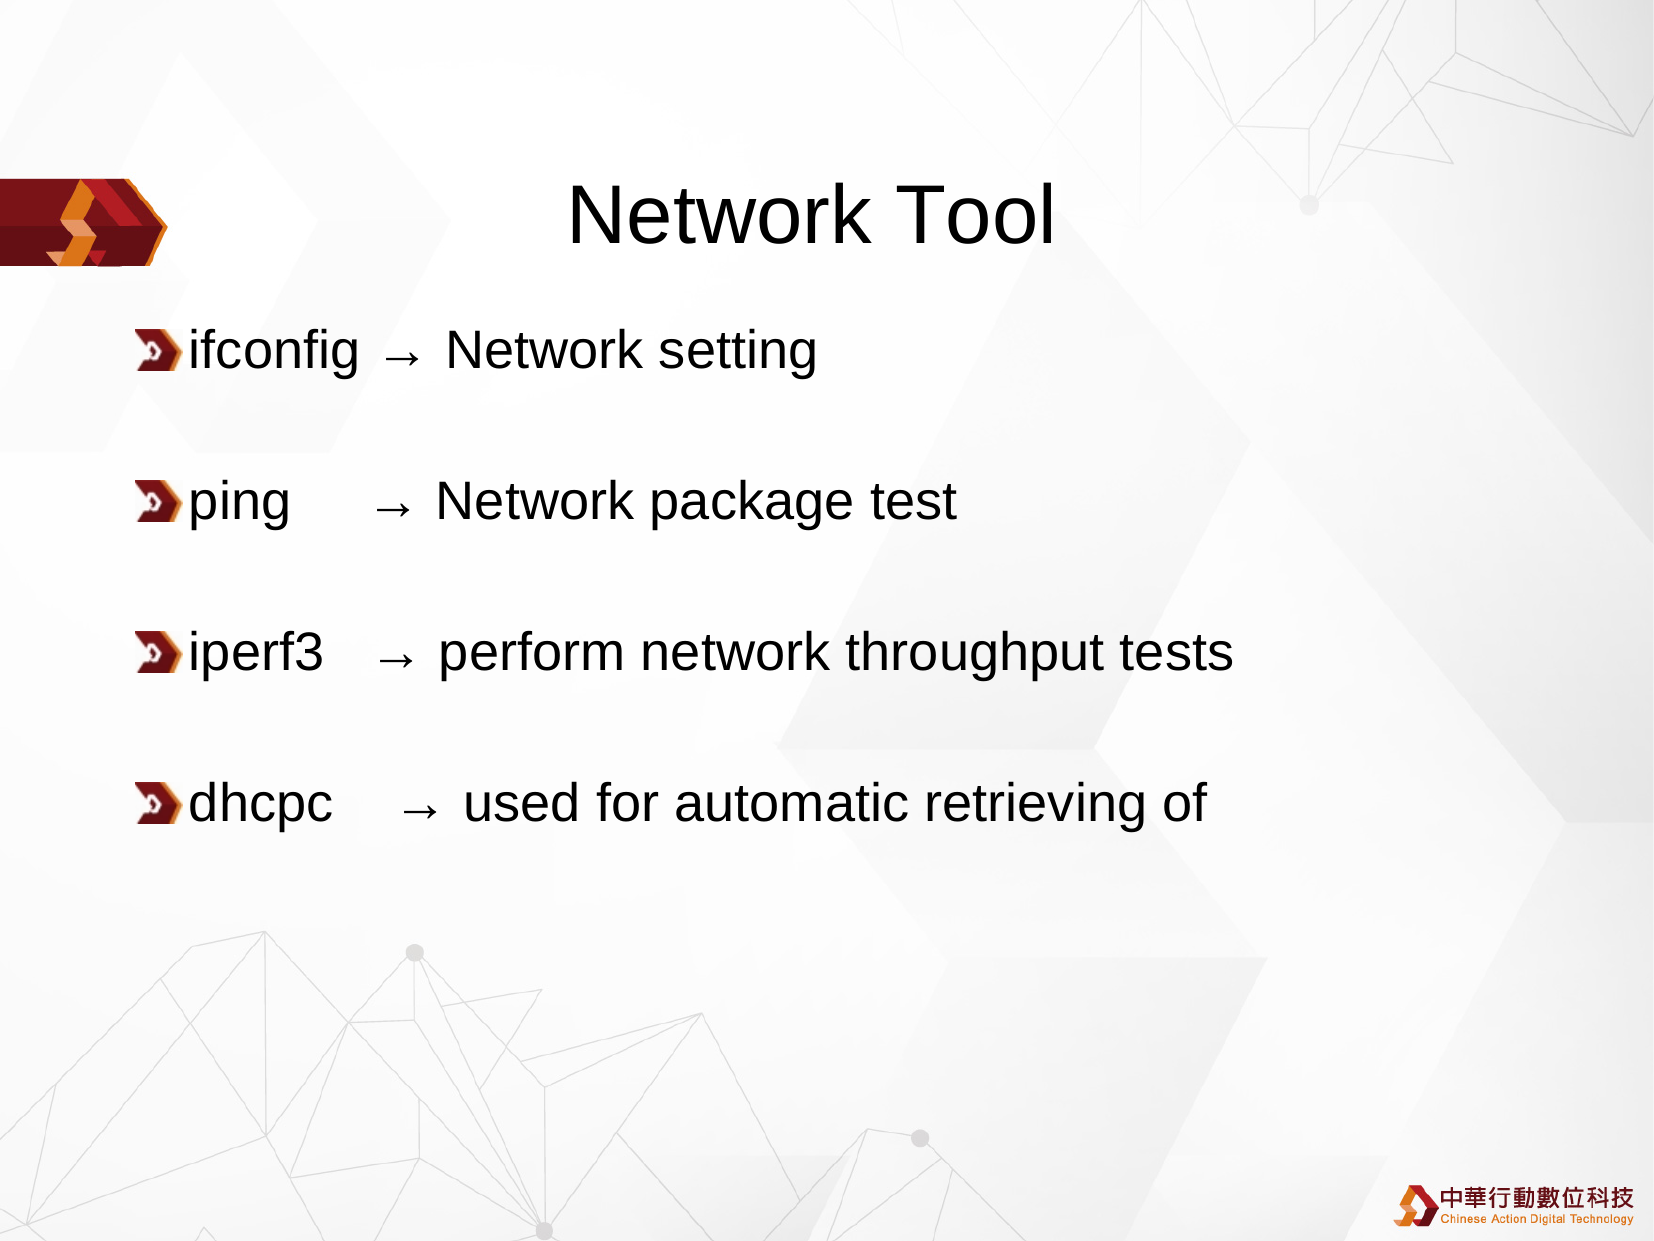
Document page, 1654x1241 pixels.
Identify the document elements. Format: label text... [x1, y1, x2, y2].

title Network Tool [118, 112, 1506, 281]
list ifconfig → Network setting ping → Network package test iperf3 → perform network throughput tests dhcpc → used for automatic retrieving of [118, 319, 1571, 1116]
picture [0, 0, 1654, 1241]
